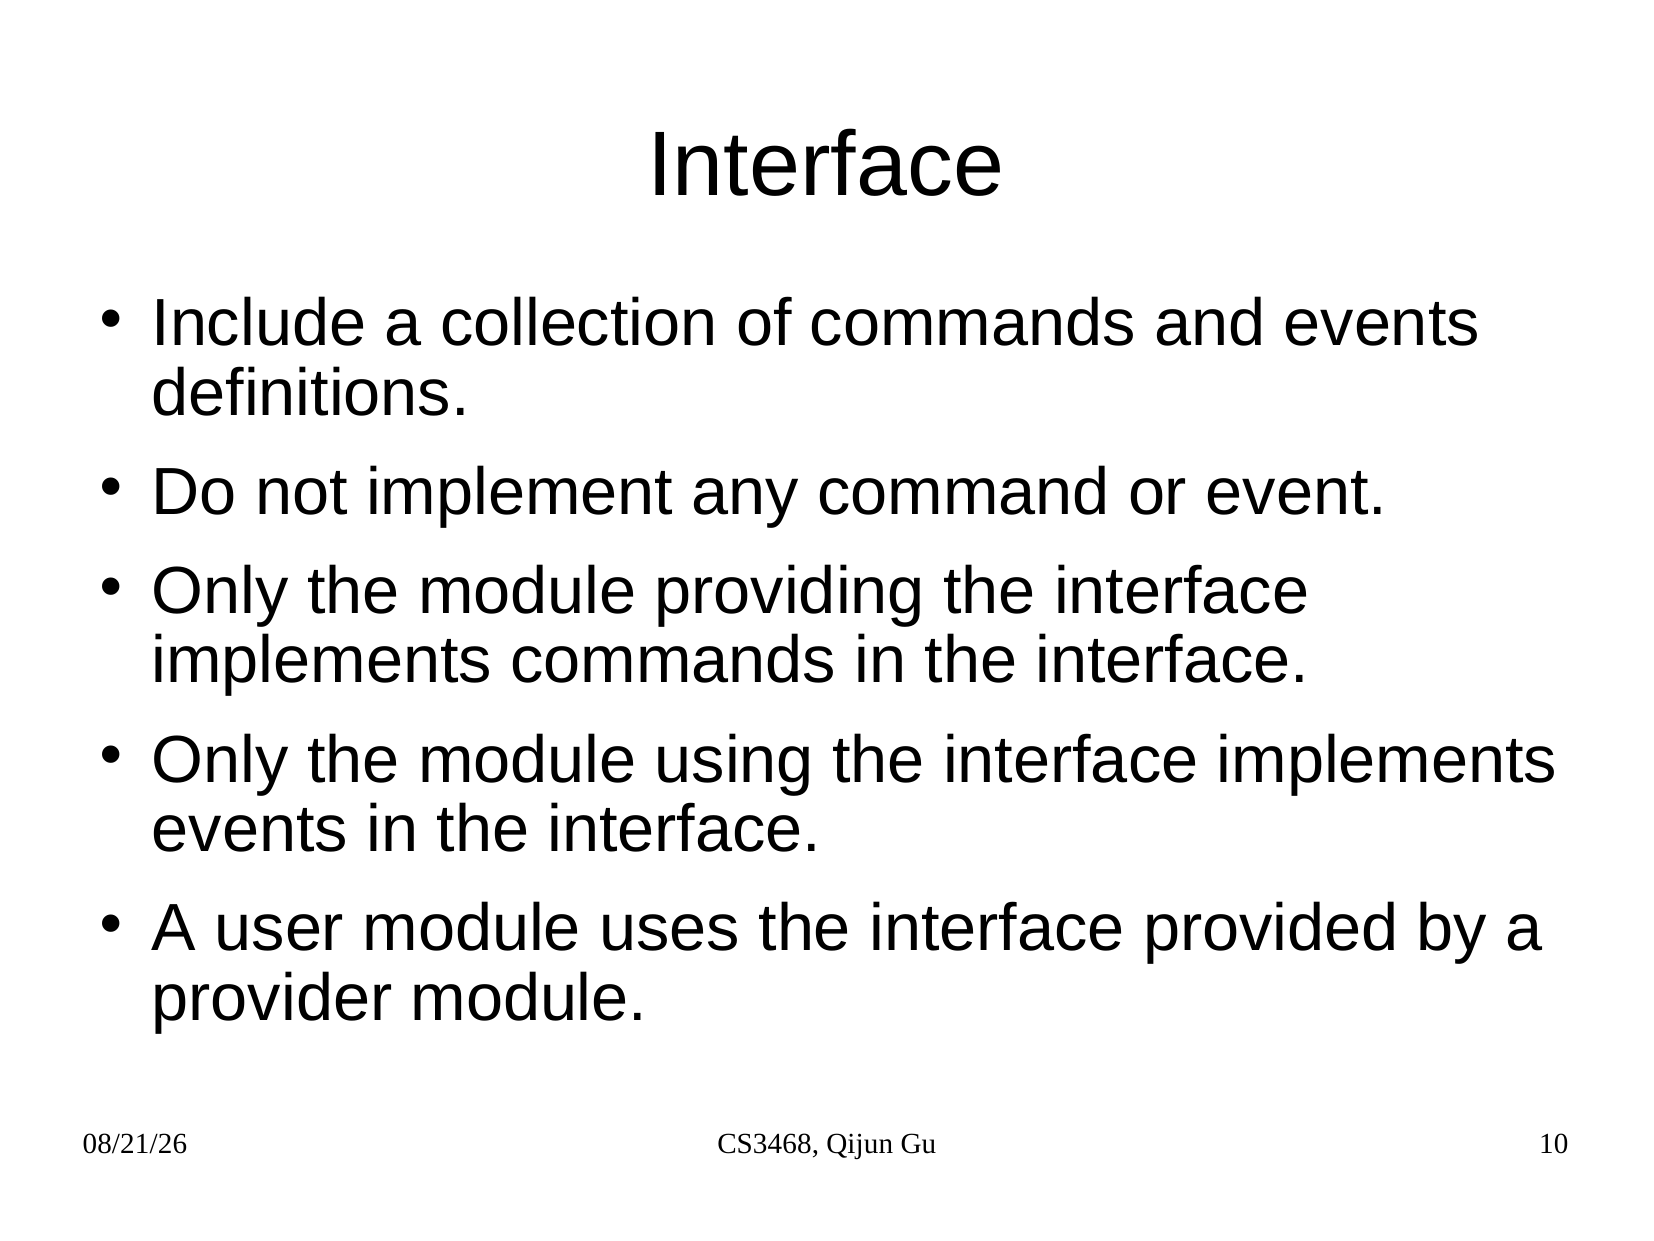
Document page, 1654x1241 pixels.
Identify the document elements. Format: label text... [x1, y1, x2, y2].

list Include a collection of commands and events definitions. Do not implement any command or event. Only the module providing the interface implements commands in the interface. Only the module using the interface implements events in the interface. A user module uses the interface provided by a provider module. [82, 290, 1570, 1094]
title Interface [82, 71, 1570, 263]
